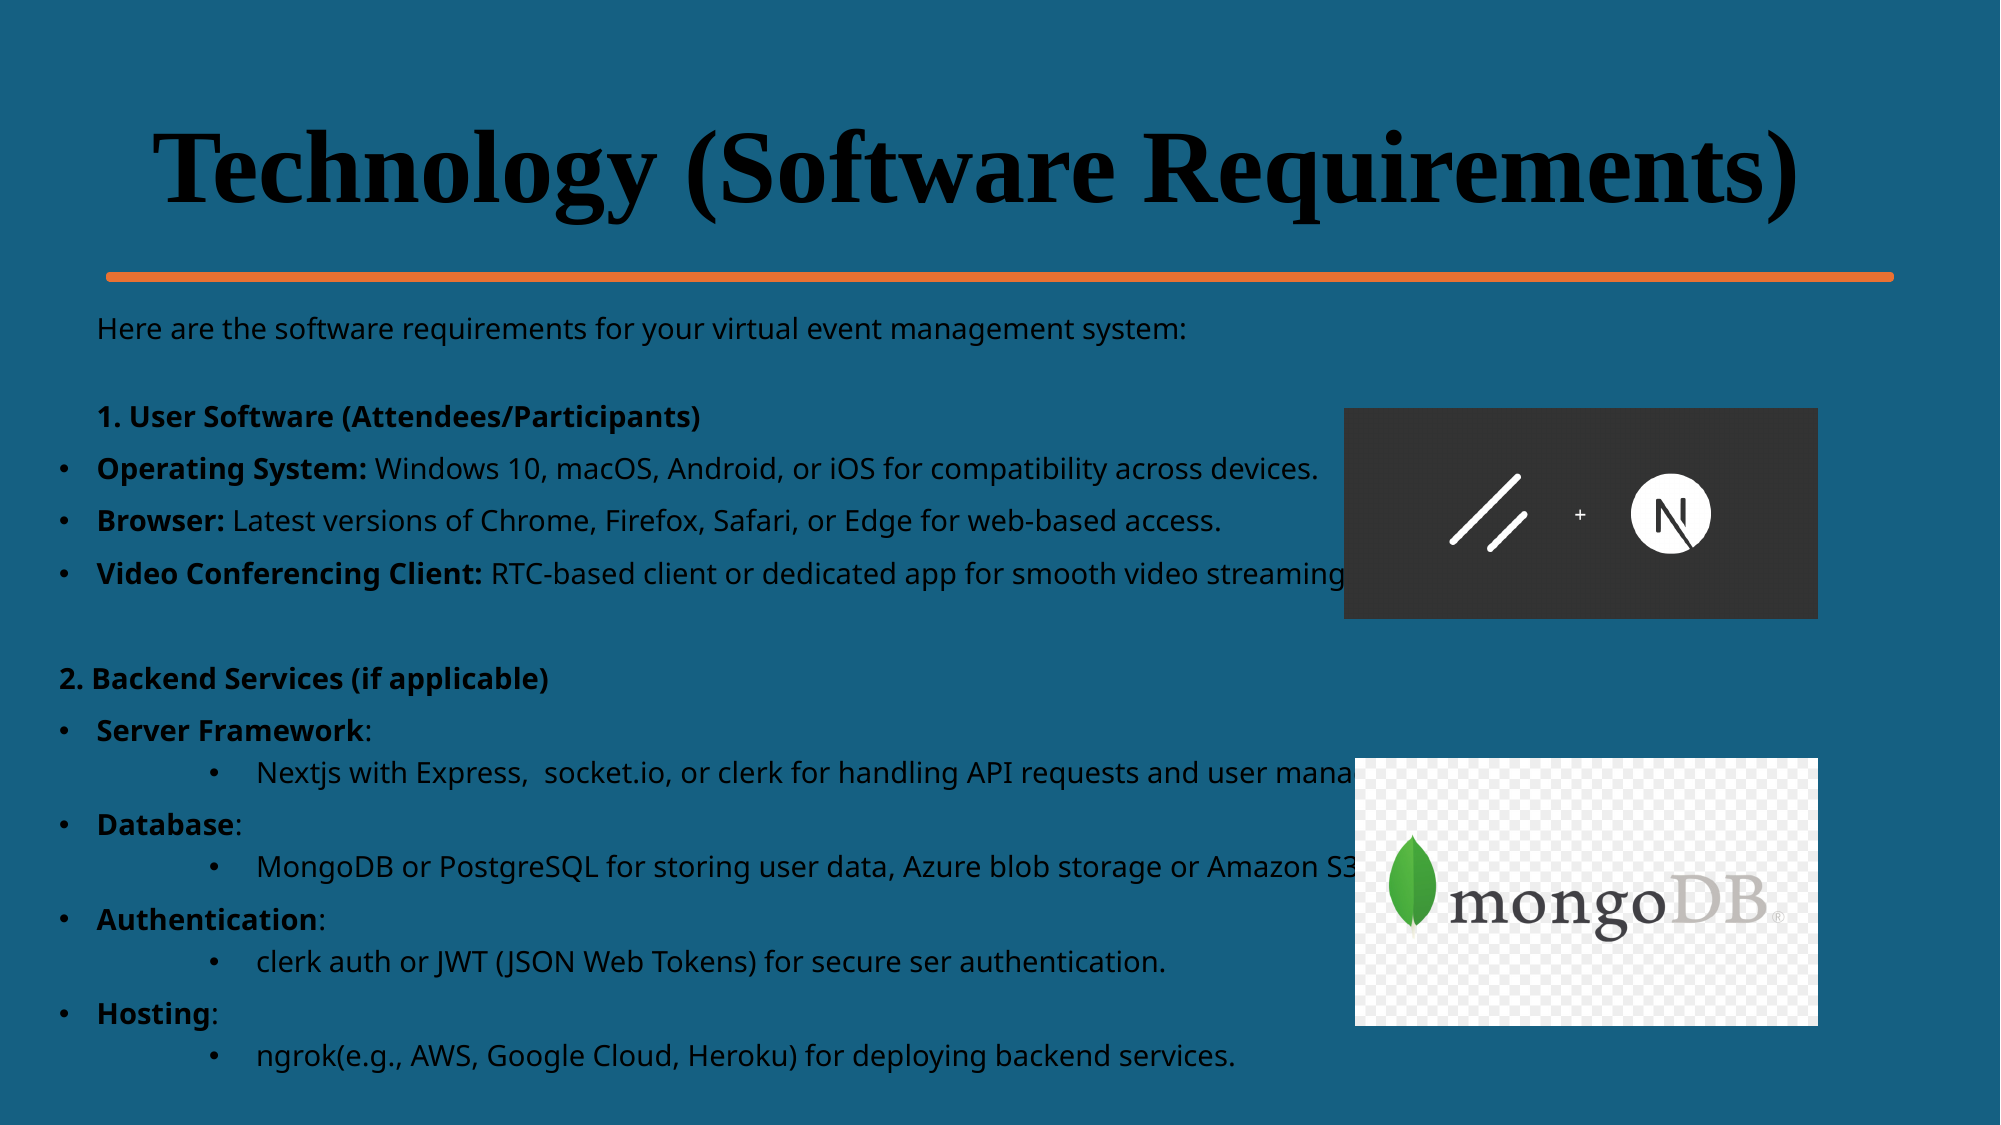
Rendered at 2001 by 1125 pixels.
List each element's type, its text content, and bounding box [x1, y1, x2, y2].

text_box [0, 0, 2000, 1125]
title Technology (Software Requirements) [137, 59, 1863, 275]
picture [1355, 758, 1818, 1026]
picture [1344, 408, 1818, 619]
list Here are the software requirements for your virtual event management system: 1. User Software (Attendees/Participants) Operating System: Windows 10, macOS, Android, or iOS for compatibility across devices. Browser: Latest versions of Chrome, Firefox, Safari, or Edge for web-based access. Video Conferencing Client: RTC-based client or dedicated app for smooth video streaming. 2. Backend Services (if applicable) Server Framework: Nextjs with Express, socket.io, or clerk for handling API requests and user management. Database: MongoDB or PostgreSQL for storing user data, Azure blob storage or Amazon S3. Authentication: clerk auth or JWT (JSON Web Tokens) for secure ser authentication. Hosting: ngrok(e.g., AWS, Google Cloud, Heroku) for deploying backend services. [44, 307, 2000, 1125]
